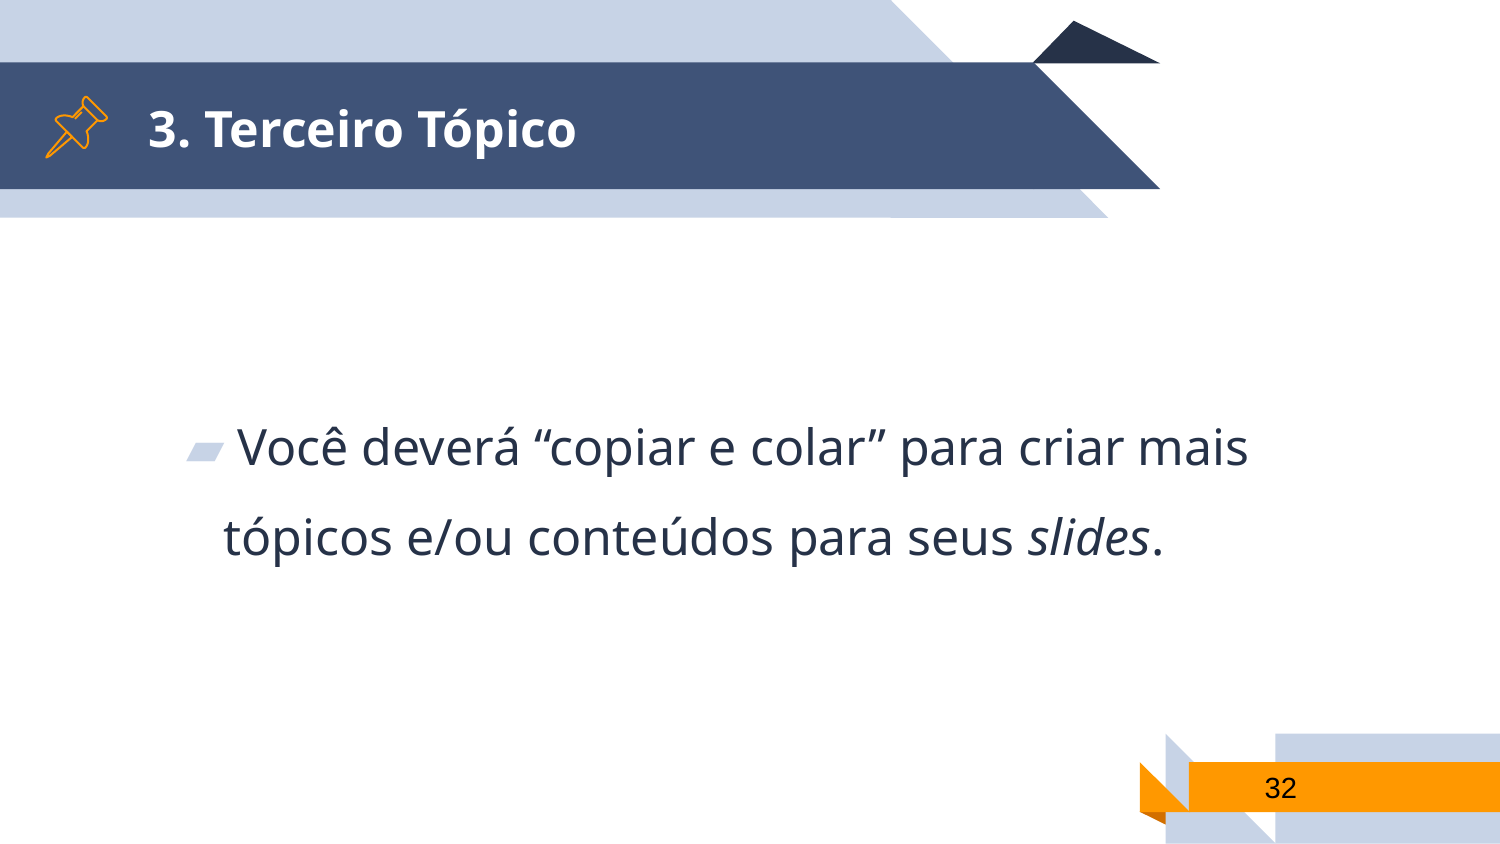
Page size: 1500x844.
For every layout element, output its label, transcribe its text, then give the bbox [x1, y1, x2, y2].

slide_number <number> [1249, 760, 1494, 813]
list Você deverá “copiar e colar” para criar mais tópicos e/ou conteúdos para seus slides. [133, 217, 1430, 734]
title 3. Terceiro Tópico [133, 64, 1035, 190]
